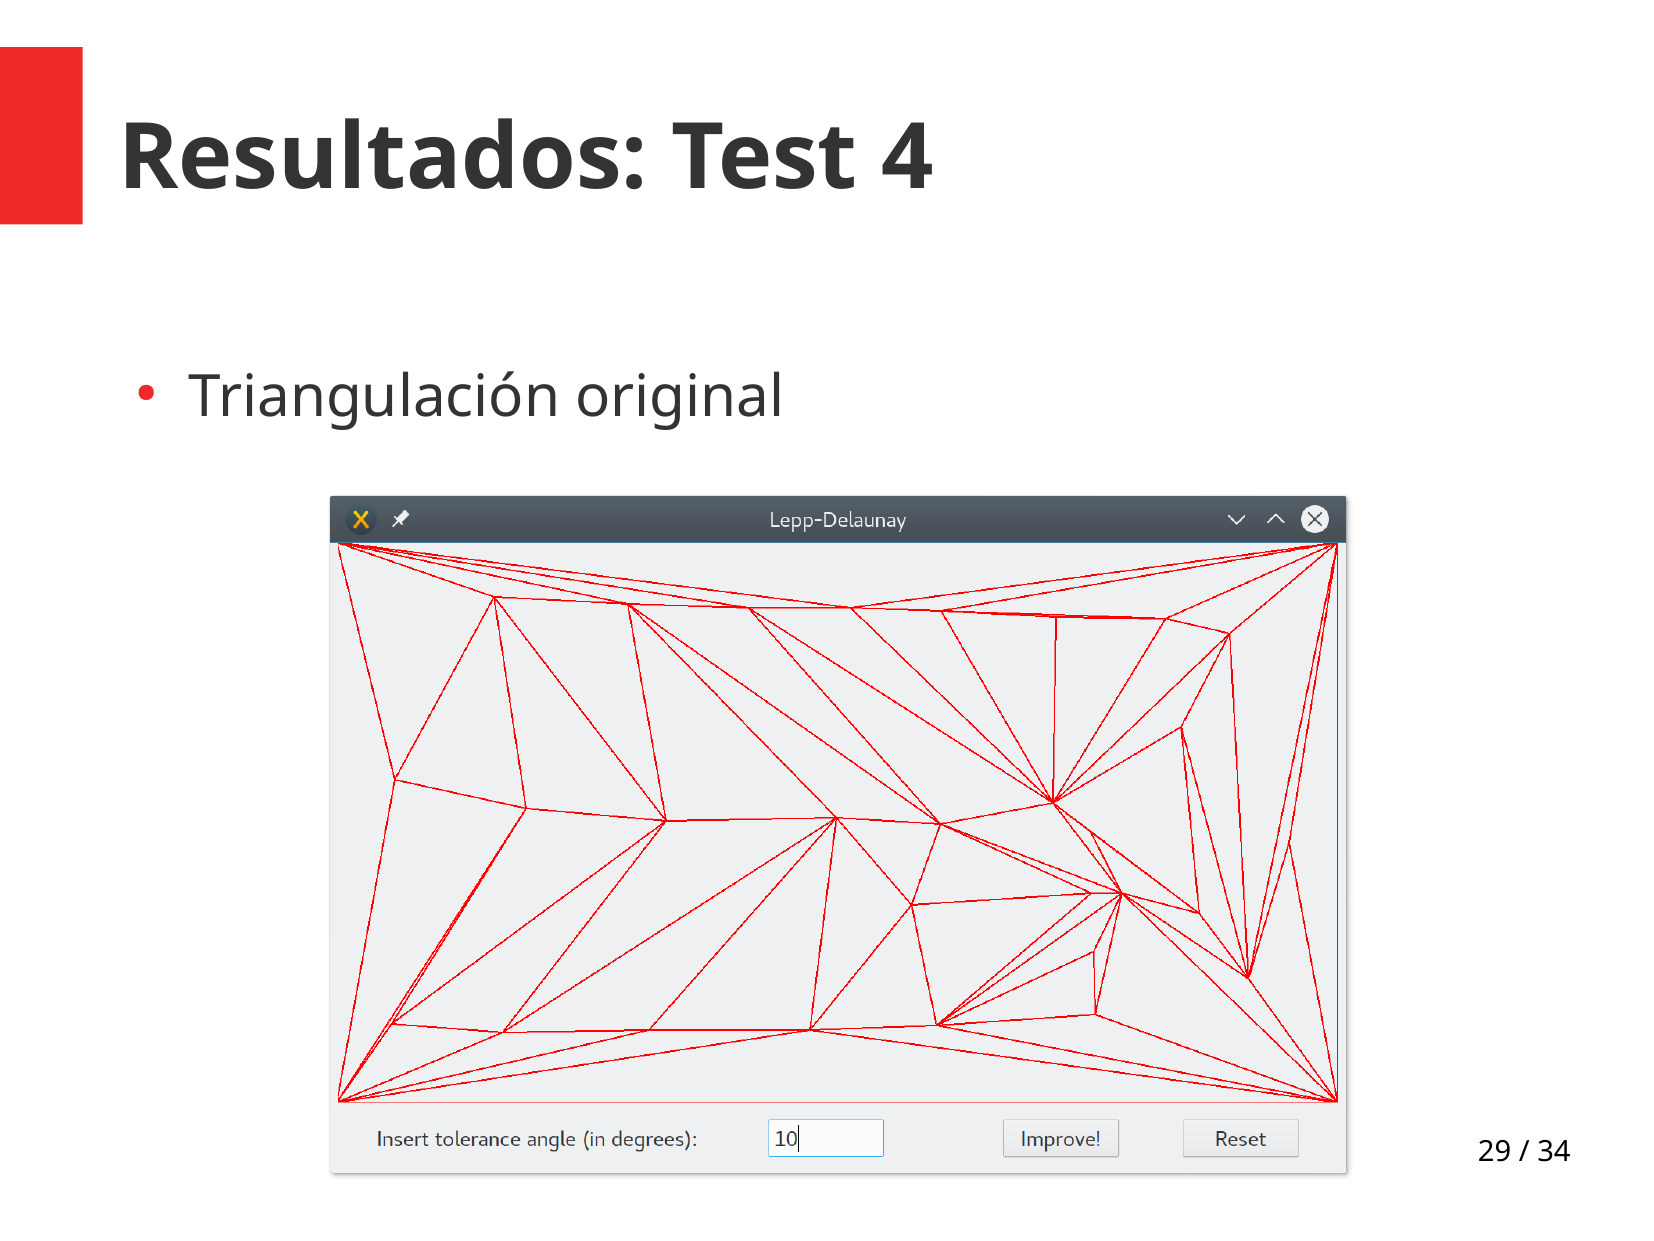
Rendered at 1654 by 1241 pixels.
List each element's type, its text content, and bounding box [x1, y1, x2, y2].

picture [324, 490, 1356, 1183]
list Triangulación original [118, 354, 1536, 1074]
title Resultados: Test 4 [118, 49, 1571, 257]
